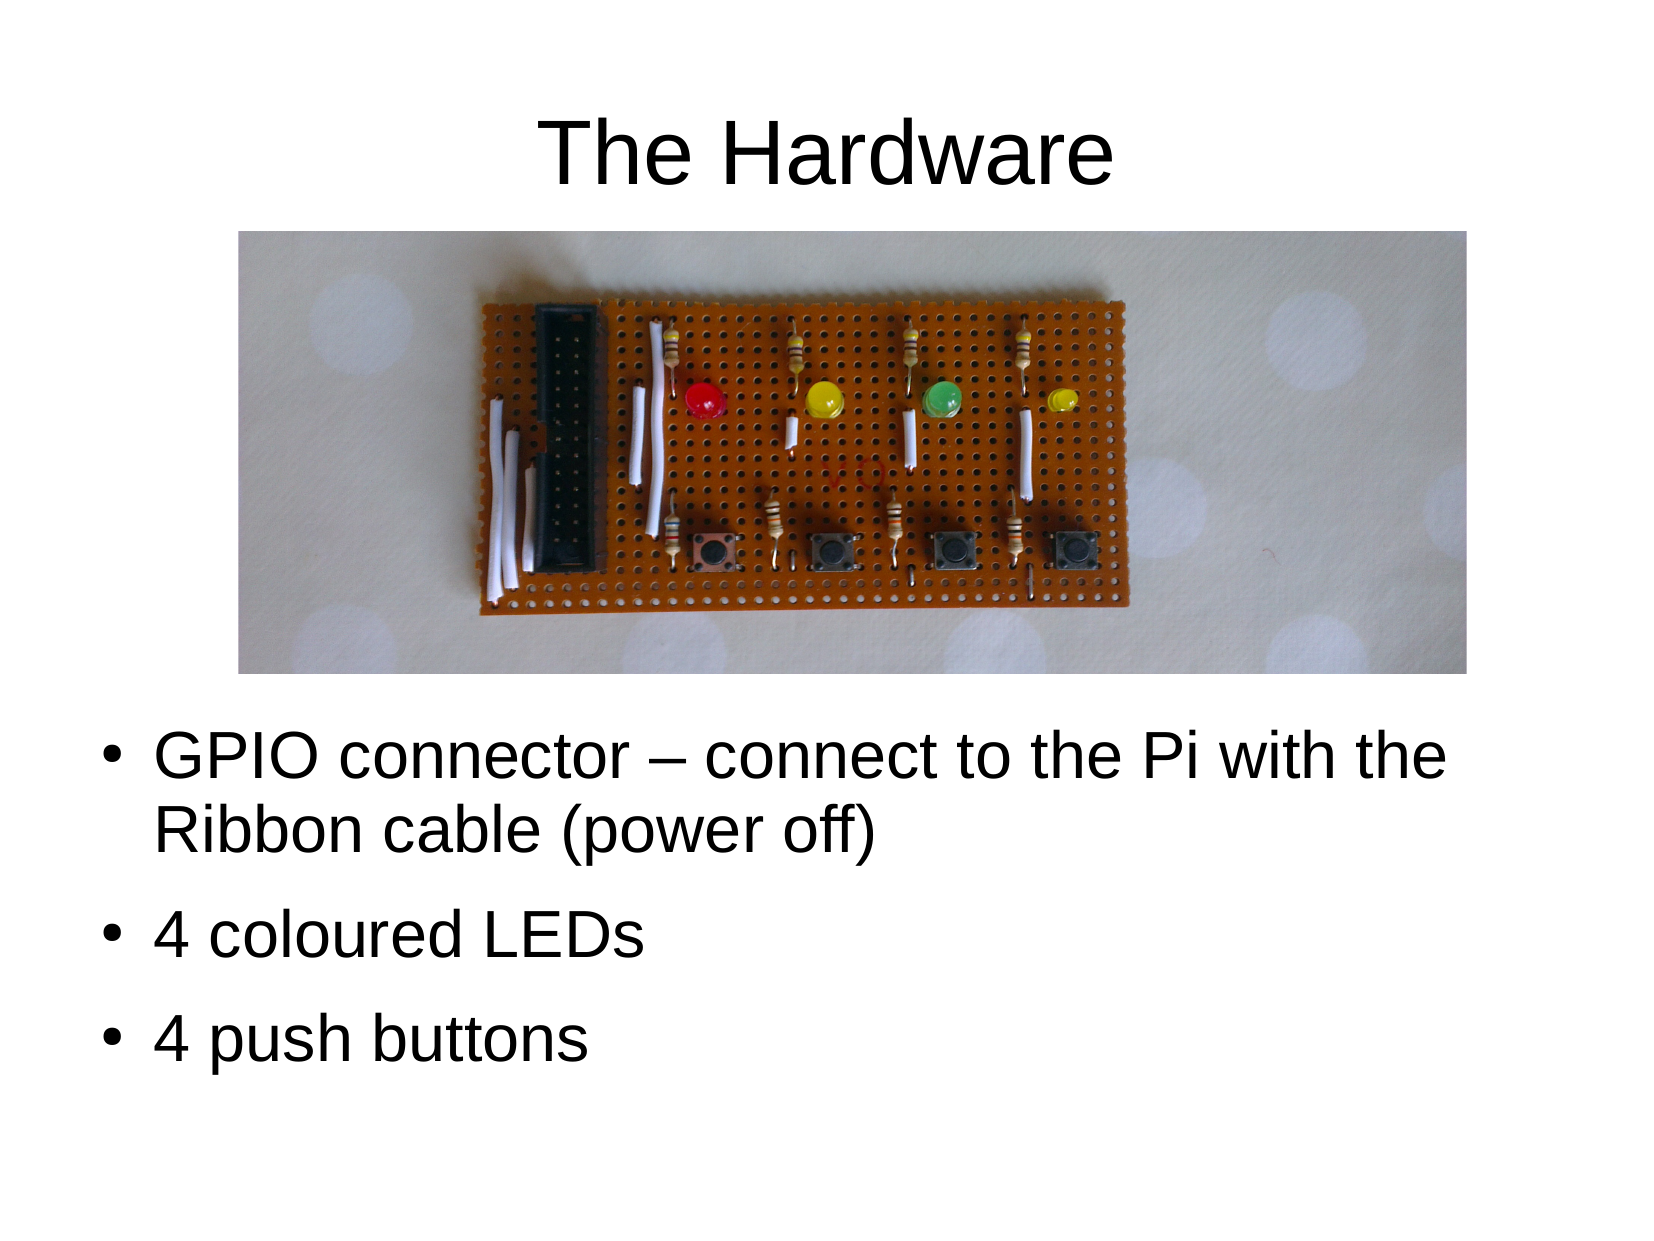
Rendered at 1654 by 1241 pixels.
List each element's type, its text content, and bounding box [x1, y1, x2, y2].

picture [238, 231, 1467, 674]
list GPIO connector – connect to the Pi with the Ribbon cable (power off) 4 coloured LEDs 4 push buttons [82, 717, 1571, 1109]
title The Hardware [82, 49, 1571, 257]
